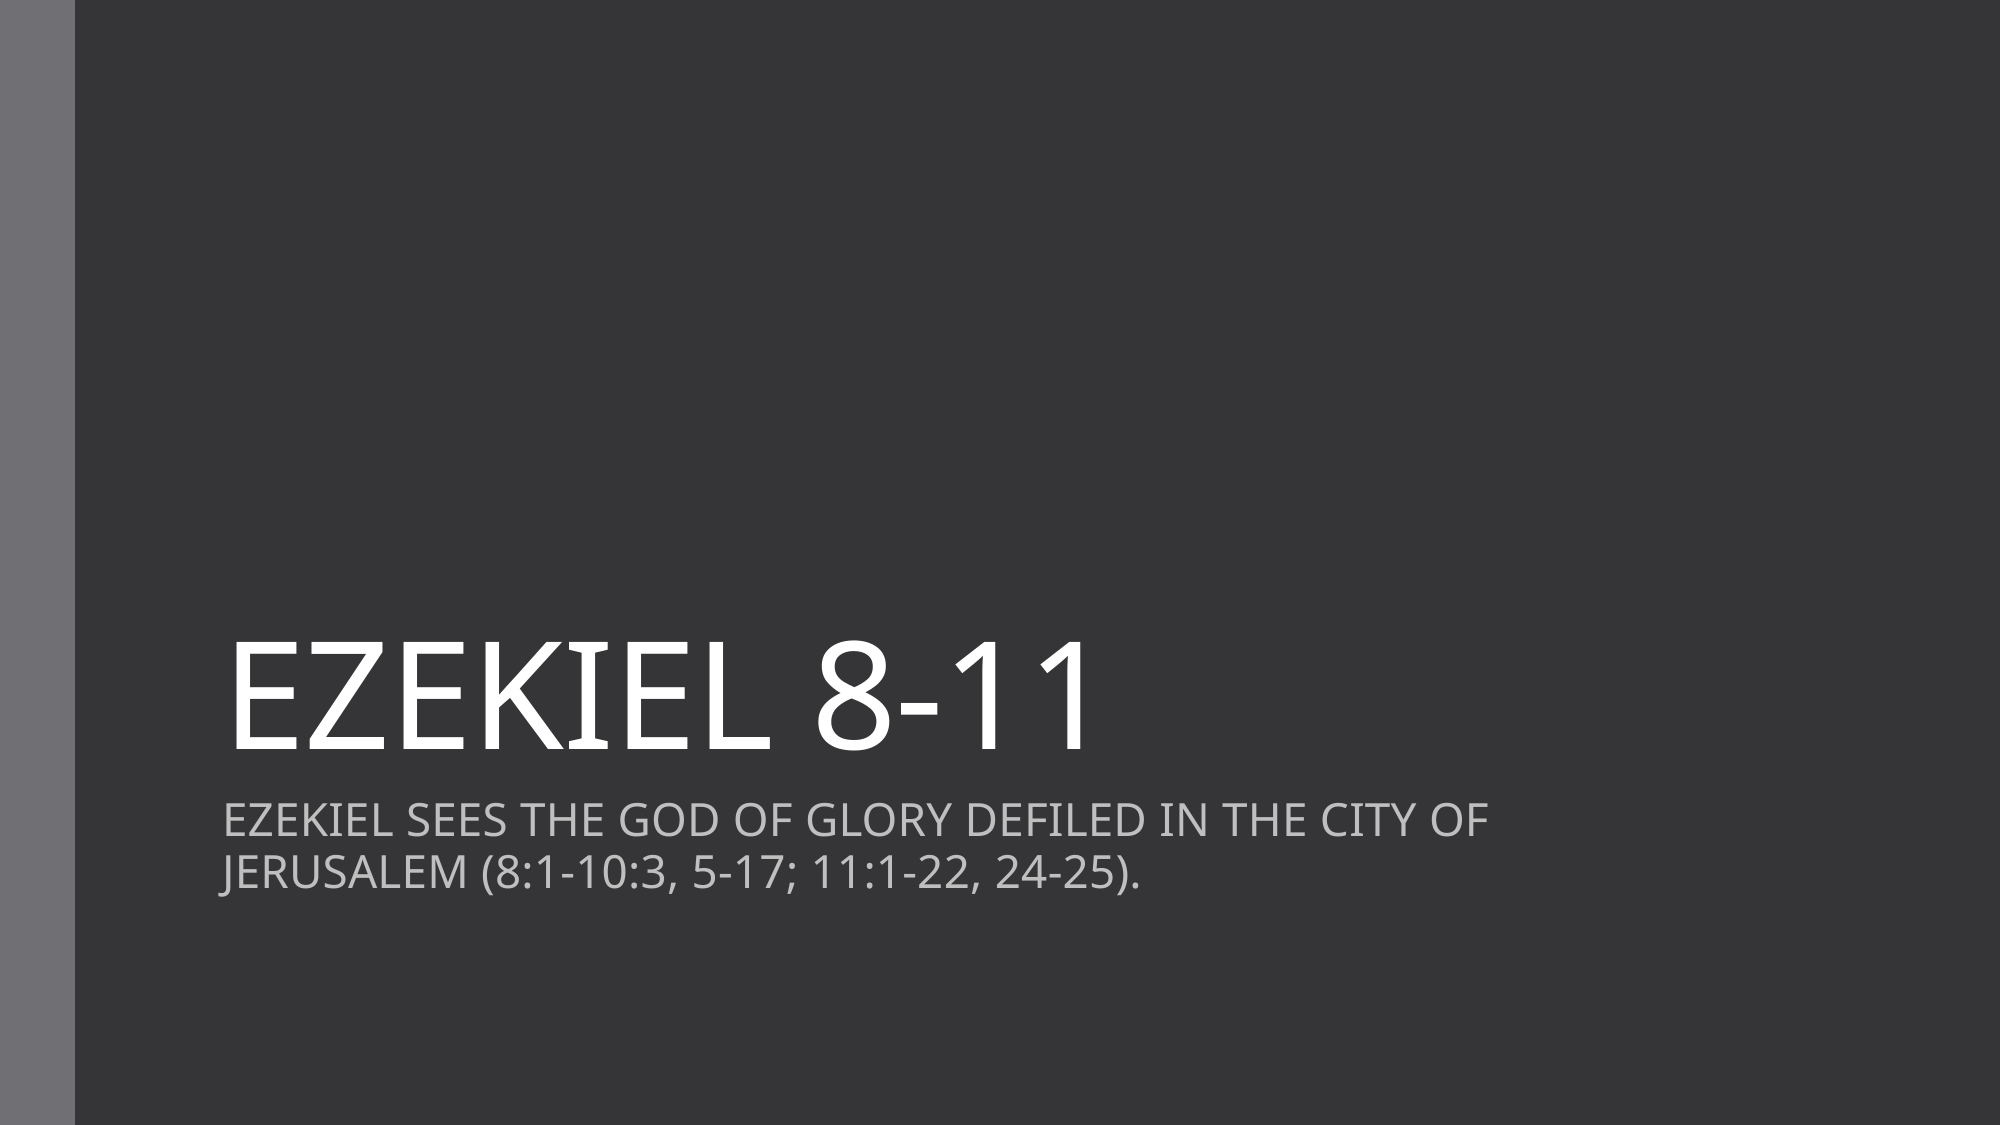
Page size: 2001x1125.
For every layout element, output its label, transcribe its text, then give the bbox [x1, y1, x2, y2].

title EZEKIEL 8-11 [206, 124, 1752, 787]
subtitle EZEKIEL SEES THE GOD OF GLORY DEFILED IN THE CITY OF JERUSALEM (8:1-10:3, 5-17; 11:1-22, 24-25). [206, 787, 1752, 1066]
